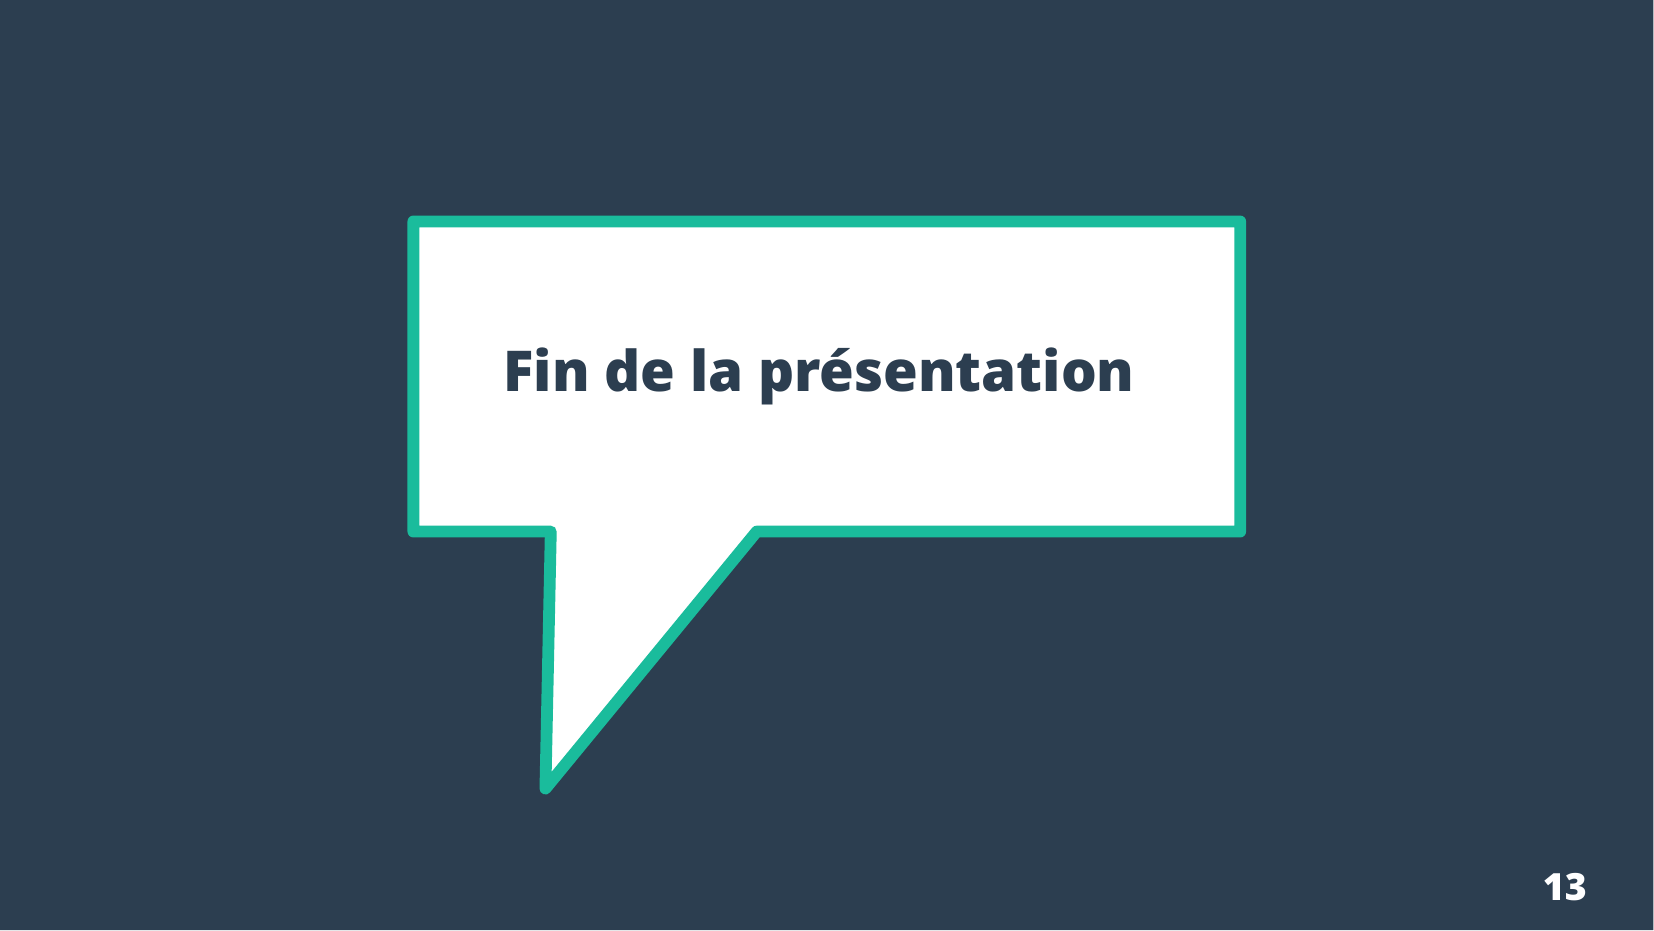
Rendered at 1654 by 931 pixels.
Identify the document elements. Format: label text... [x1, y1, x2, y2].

title Fin de la présentation [442, 236, 1211, 502]
